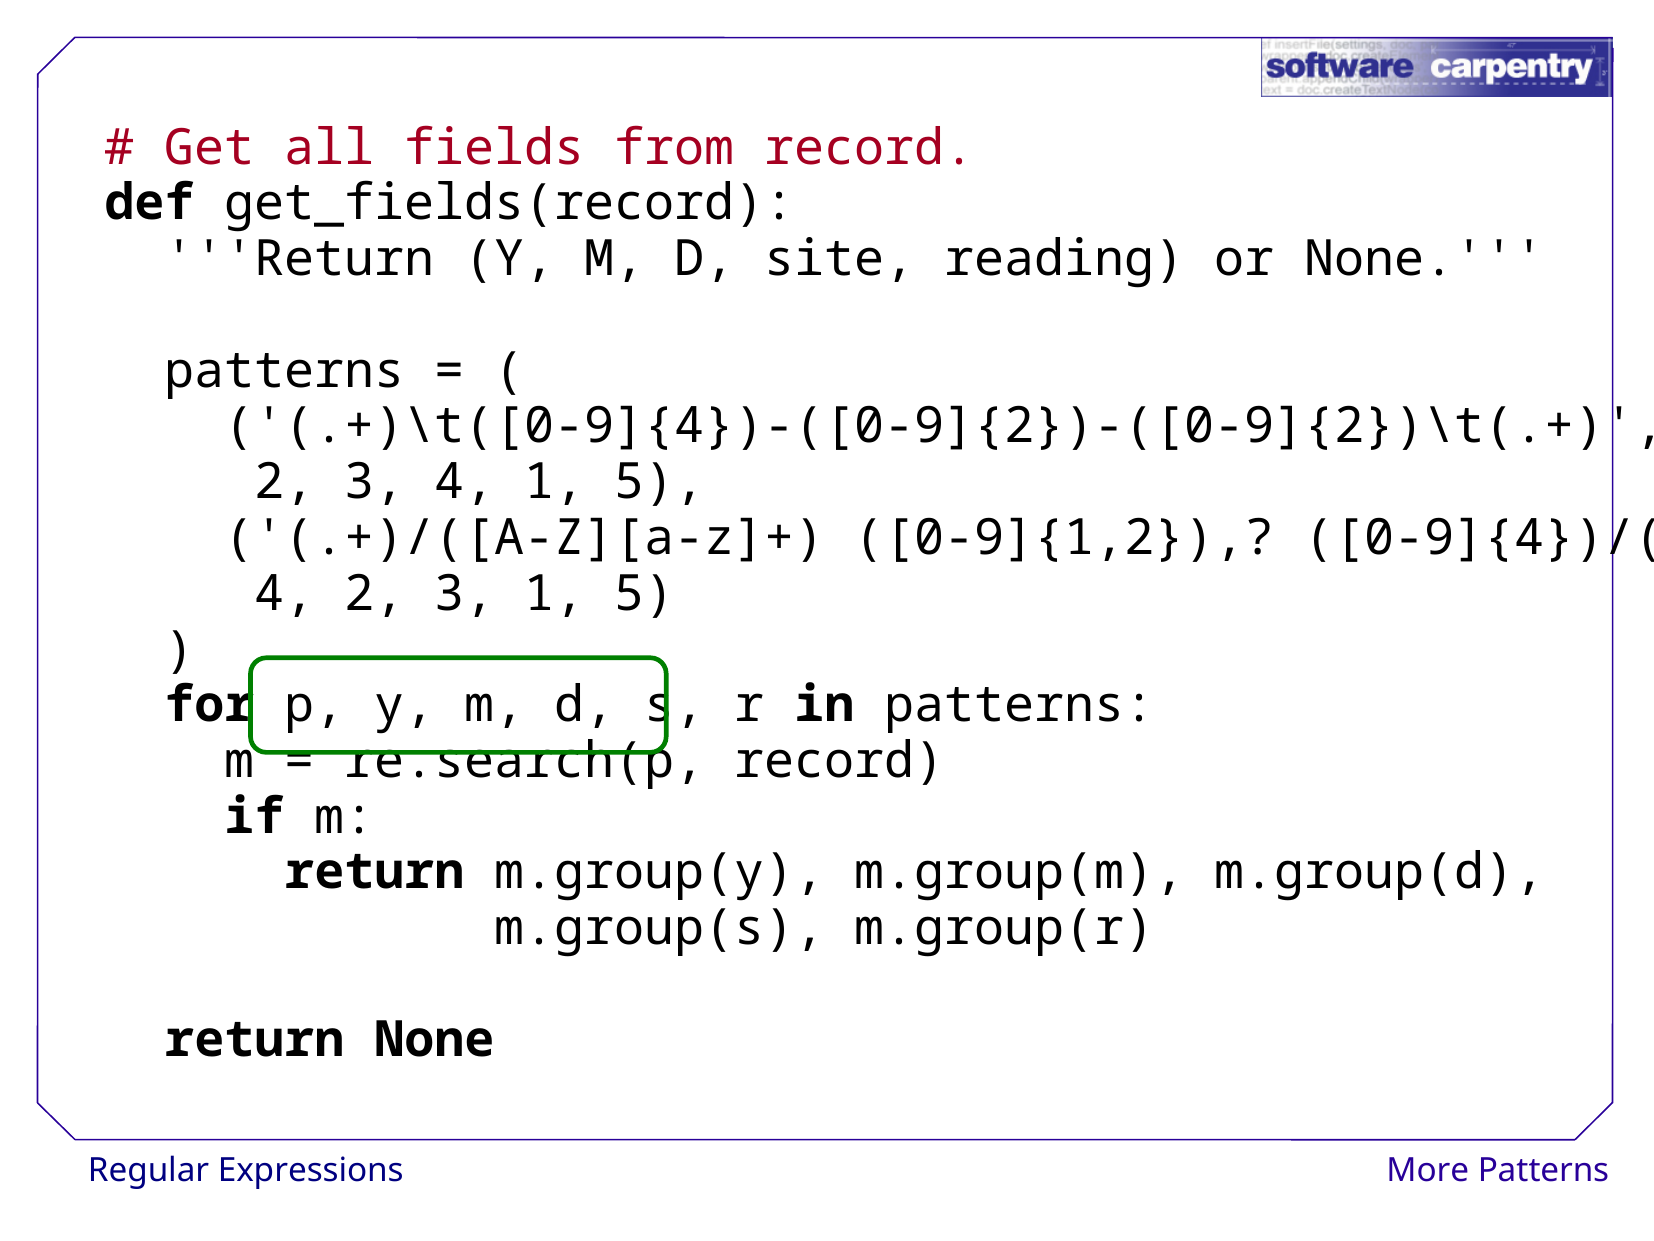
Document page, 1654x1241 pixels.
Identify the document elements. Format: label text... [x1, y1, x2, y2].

text_box # Get all fields from record. def get_fields(record): '''Return (Y, M, D, site, reading) or None.''' patterns = ( ('(.+)\t([0-9]{4})-([0-9]{2})-([0-9]{2})\t(.+)', 2, 3, 4, 1, 5), ('(.+)/([A-Z][a-z]+) ([0-9]{1,2}),? ([0-9]{4})/(.+)', 4, 2, 3, 1, 5) ) for p, y, m, d, s, r in patterns: m = re.search(p, record) if m: return m.group(y), m.group(m), m.group(d), m.group(s), m.group(r) return None [89, 112, 1555, 1074]
picture [1261, 39, 1613, 97]
